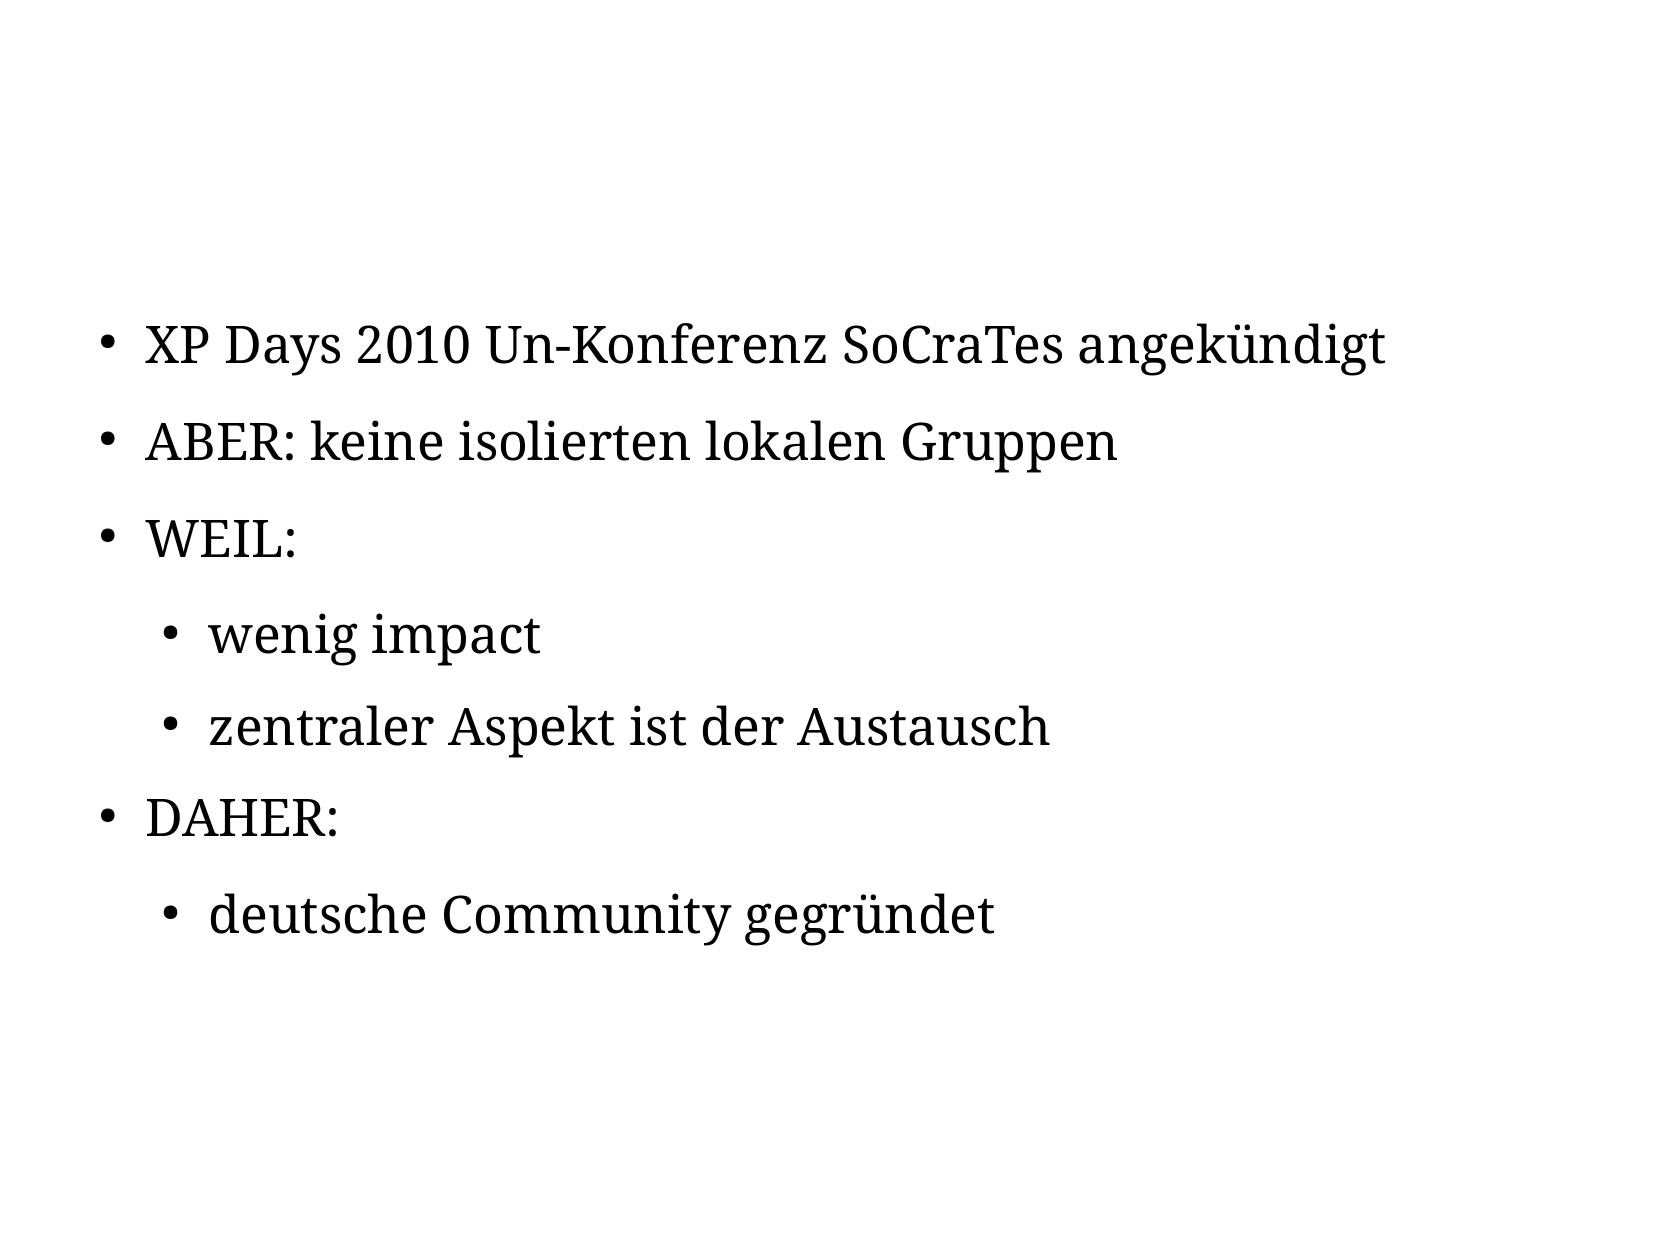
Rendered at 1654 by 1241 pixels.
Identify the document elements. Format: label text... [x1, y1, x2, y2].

list XP Days 2010 Un-Konferenz SoCraTes angekündigt ABER: keine isolierten lokalen Gruppen WEIL: wenig impact zentraler Aspekt ist der Austausch DAHER: deutsche Community gegründet [82, 308, 1571, 957]
